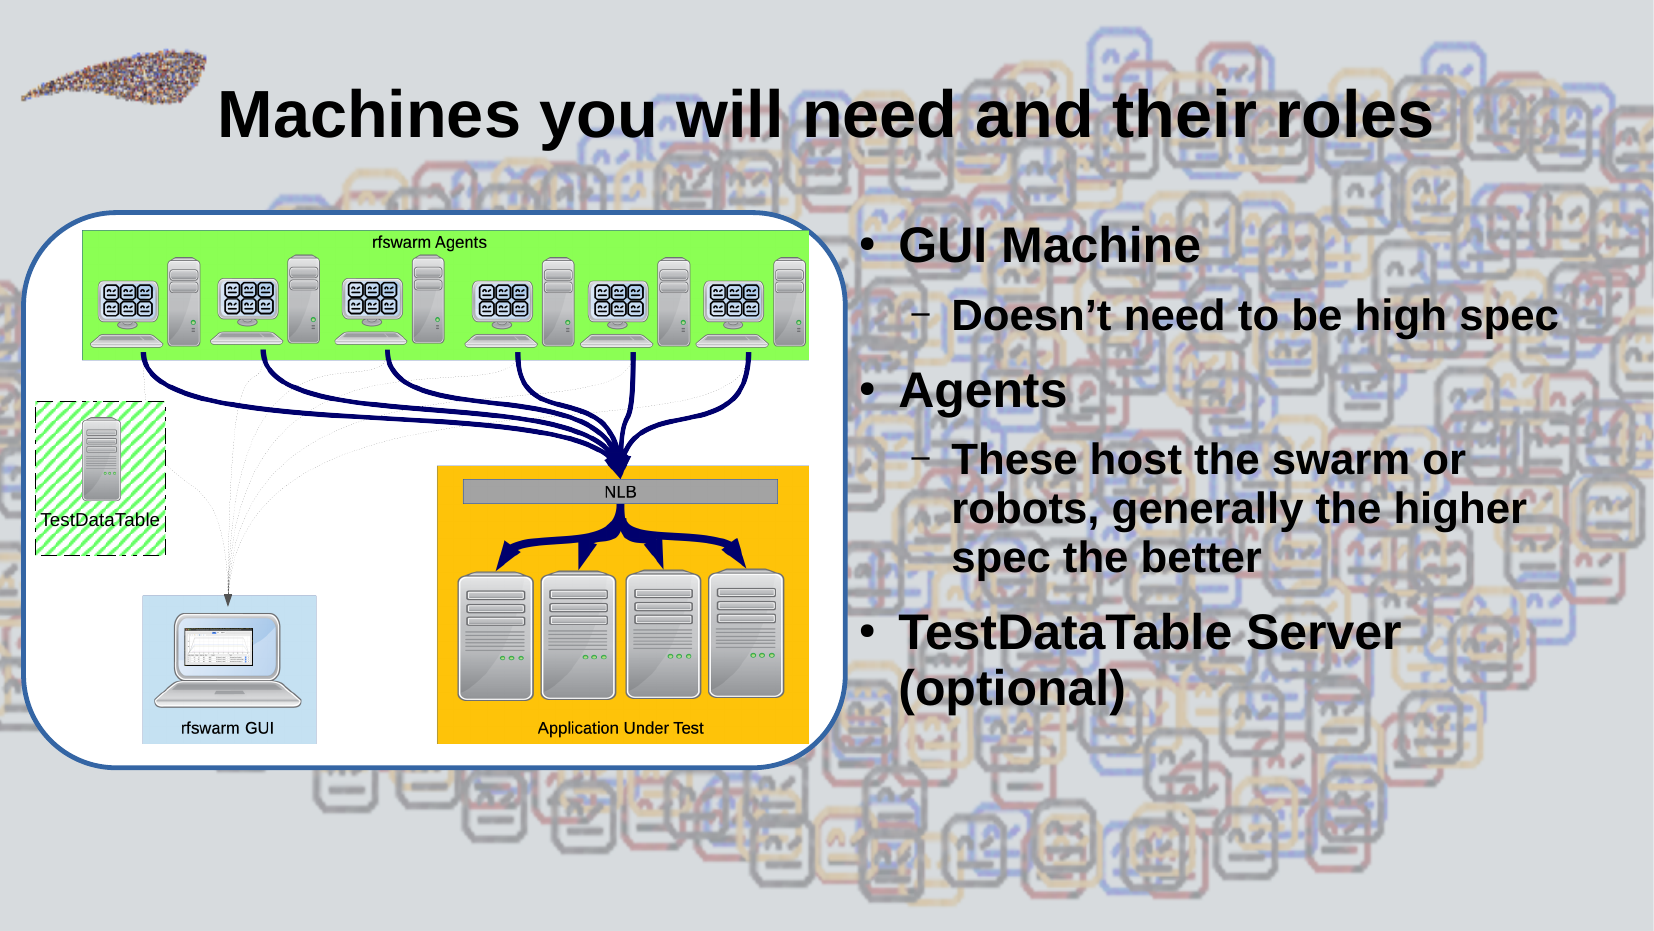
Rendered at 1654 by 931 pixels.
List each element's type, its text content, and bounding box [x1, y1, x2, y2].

picture [0, 0, 1654, 931]
title Machines you will need and their roles [82, 37, 1571, 193]
list GUI Machine Doesn’t need to be high spec Agents These host the swarm or robots, generally the higher spec the better TestDataTable Server (optional) [845, 217, 1572, 758]
text_box [23, 212, 845, 768]
text_box TestDataTable [35, 401, 166, 556]
